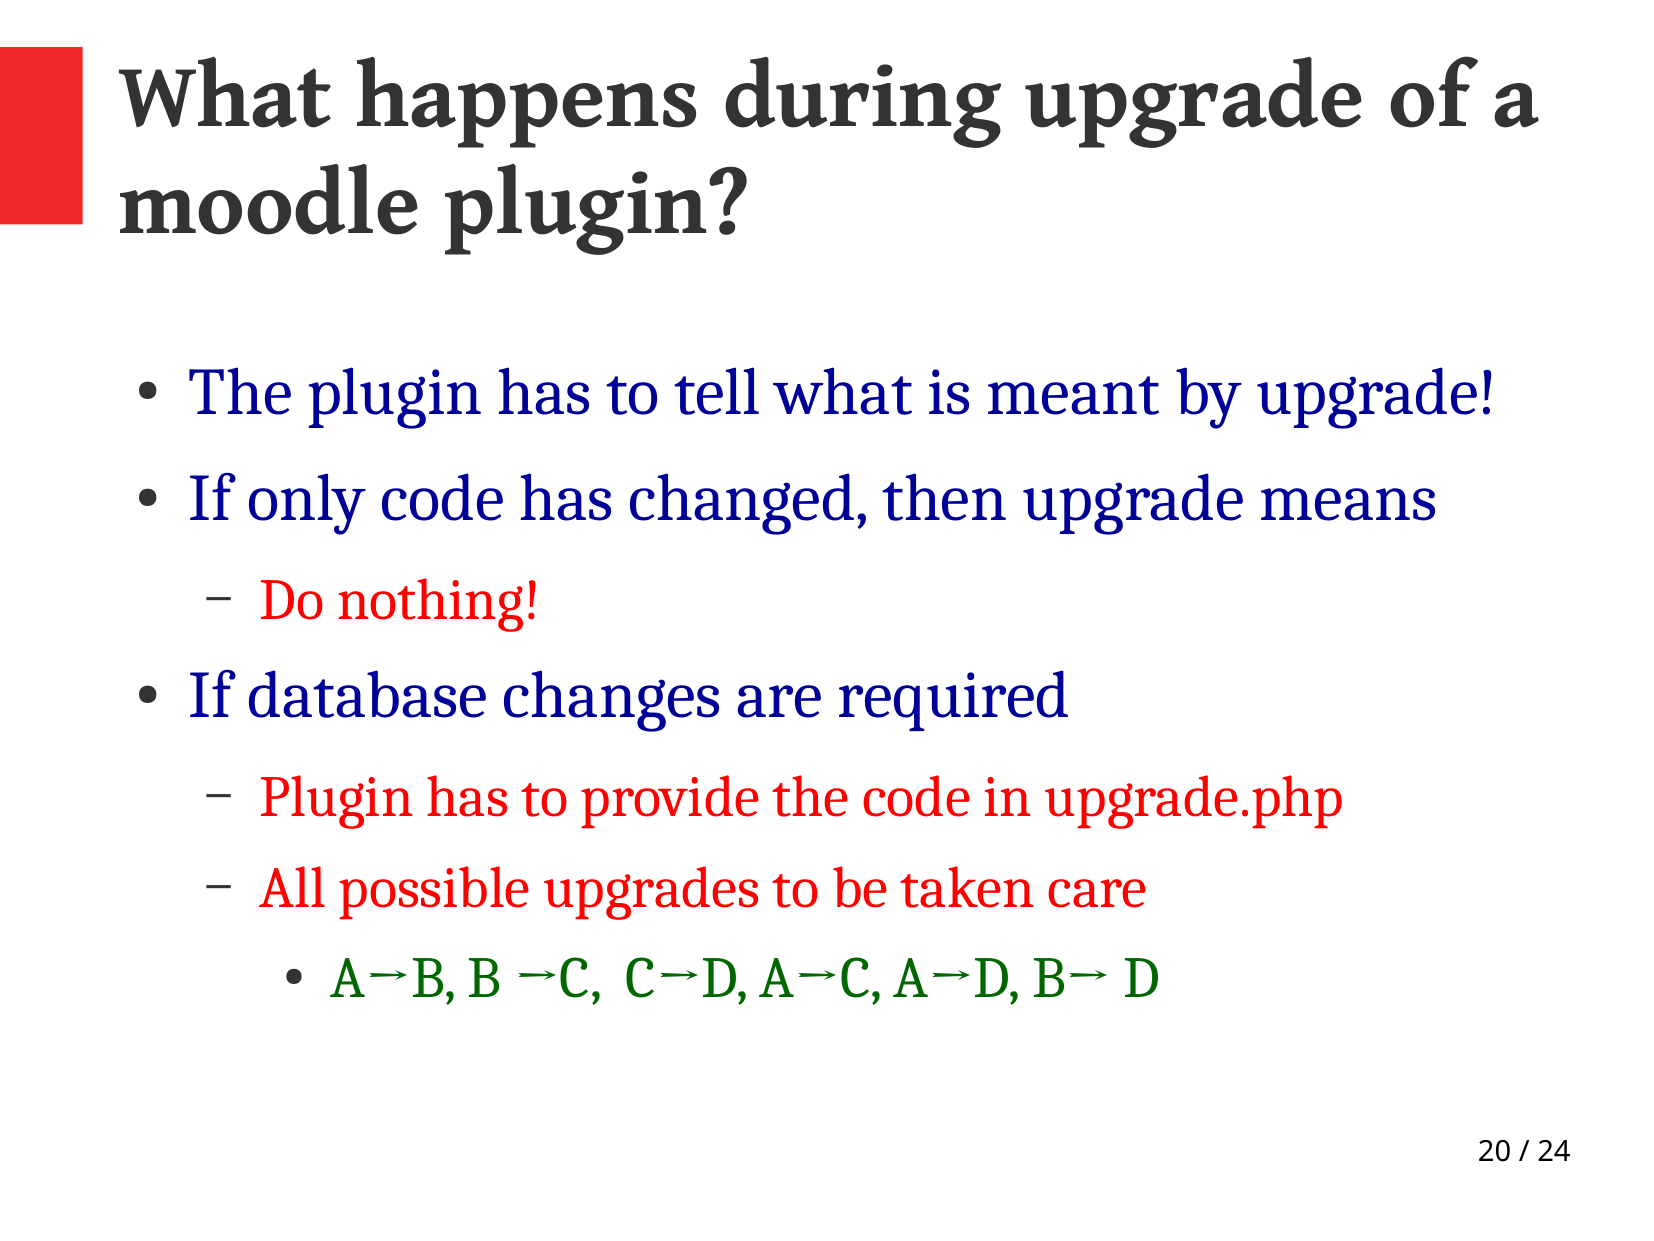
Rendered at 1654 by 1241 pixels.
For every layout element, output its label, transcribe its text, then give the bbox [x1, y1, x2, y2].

list The plugin has to tell what is meant by upgrade! If only code has changed, then upgrade means Do nothing! If database changes are required Plugin has to provide the code in upgrade.php All possible upgrades to be taken care A→B, B →C, C→D, A→C, A→D, B→ D [118, 354, 1536, 1074]
title What happens during upgrade of a moodle plugin? [118, 46, 1571, 260]
